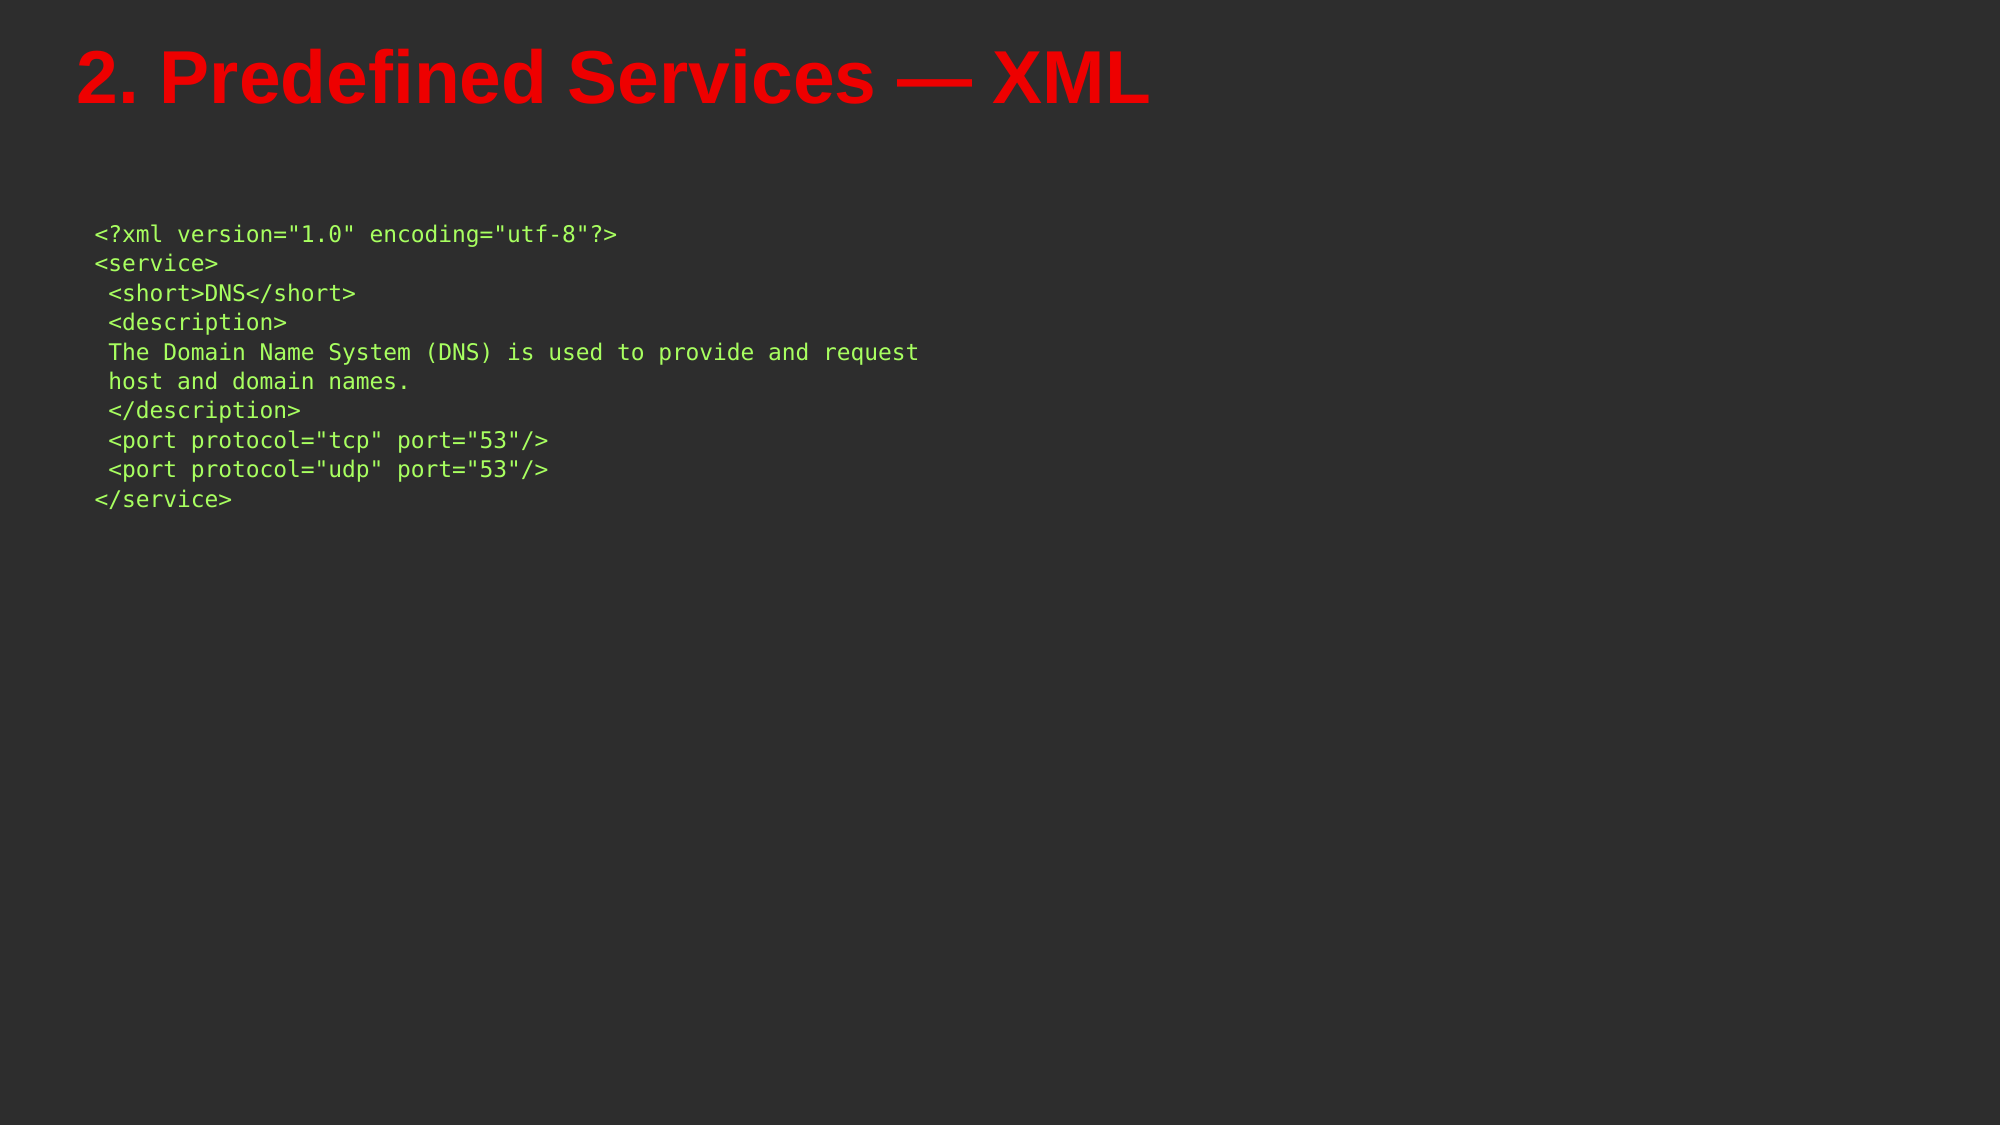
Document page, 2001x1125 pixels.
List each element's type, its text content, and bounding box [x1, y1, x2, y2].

text_box <?xml version="1.0" encoding="utf-8"?> <service> <short>DNS</short> <description> The Domain Name System (DNS) is used to provide and request host and domain names. </description> <port protocol="tcp" port="53"/> <port protocol="udp" port="53"/> </service> [59, 194, 1942, 1093]
text_box 2. Predefined Services — XML [59, 23, 1942, 178]
